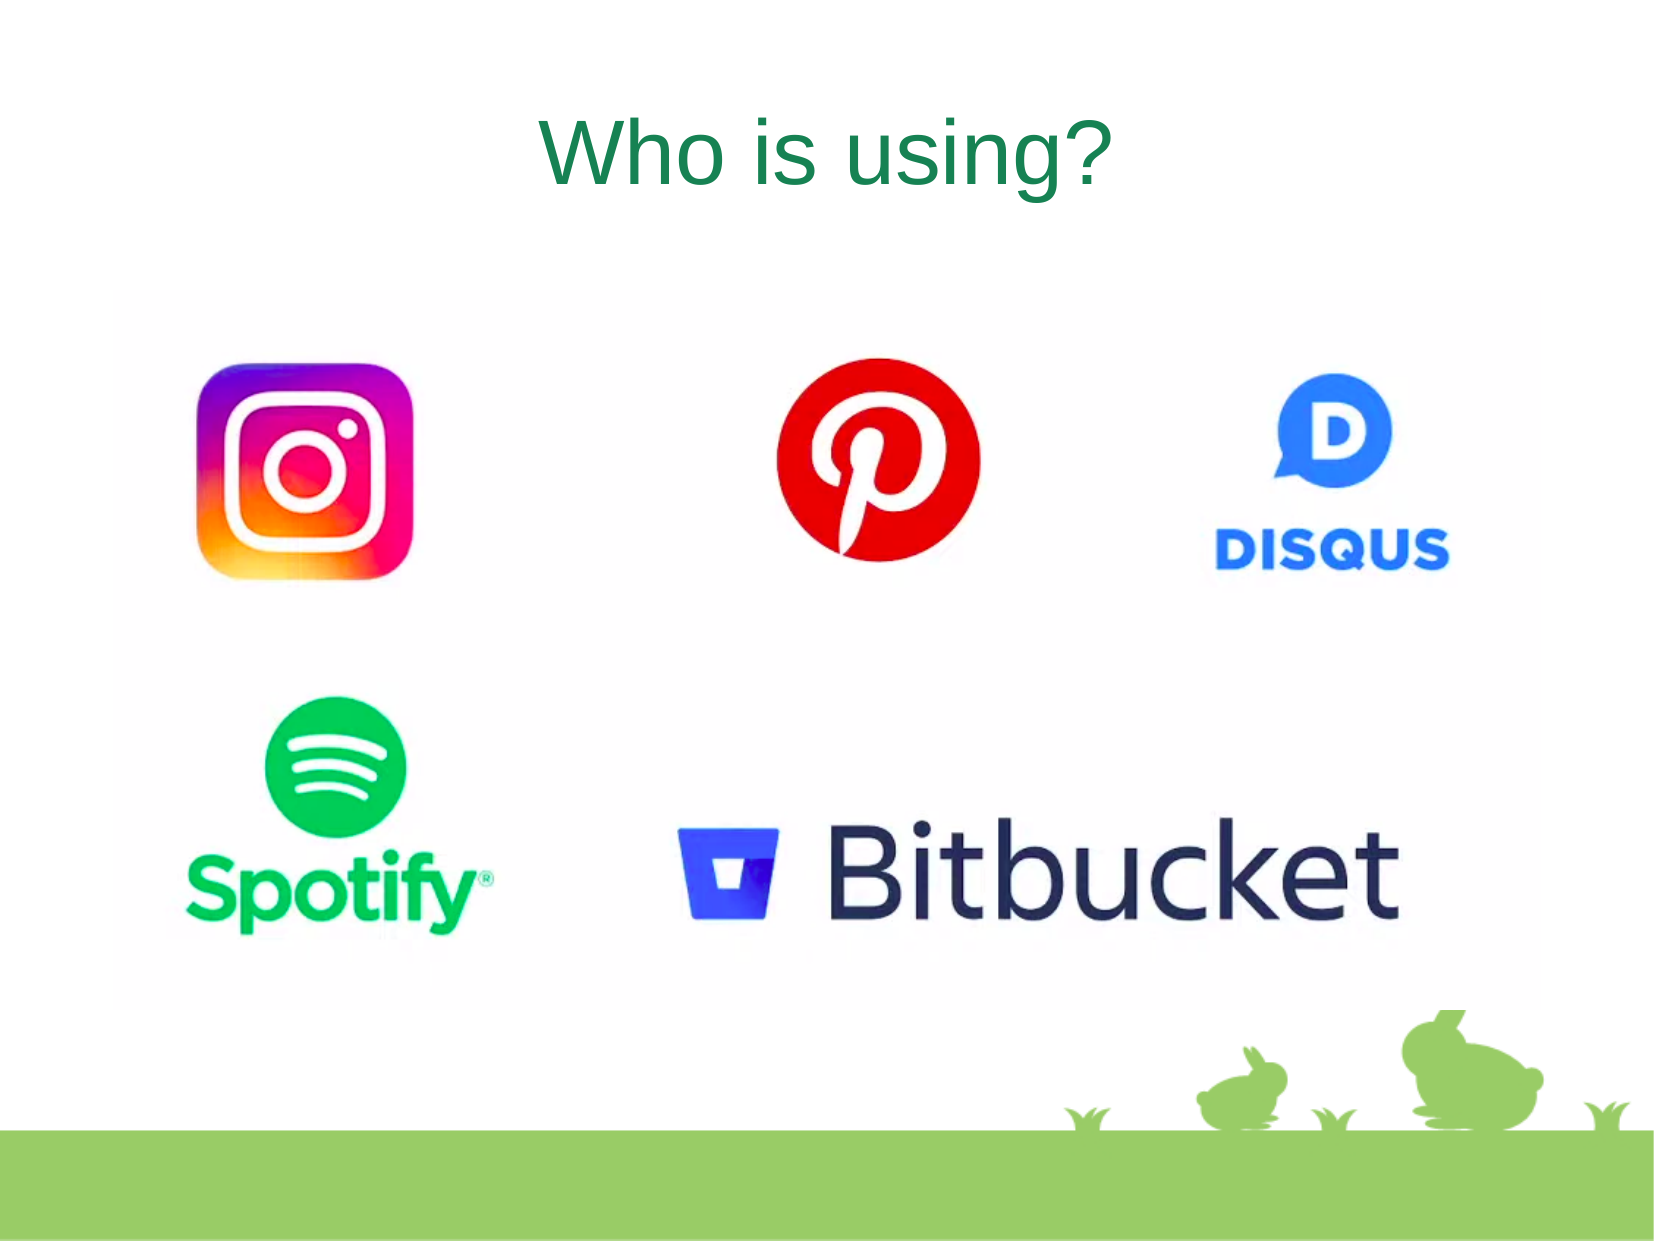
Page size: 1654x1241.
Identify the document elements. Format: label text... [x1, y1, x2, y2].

title Who is using? [82, 49, 1571, 257]
picture [0, 0, 1654, 1241]
